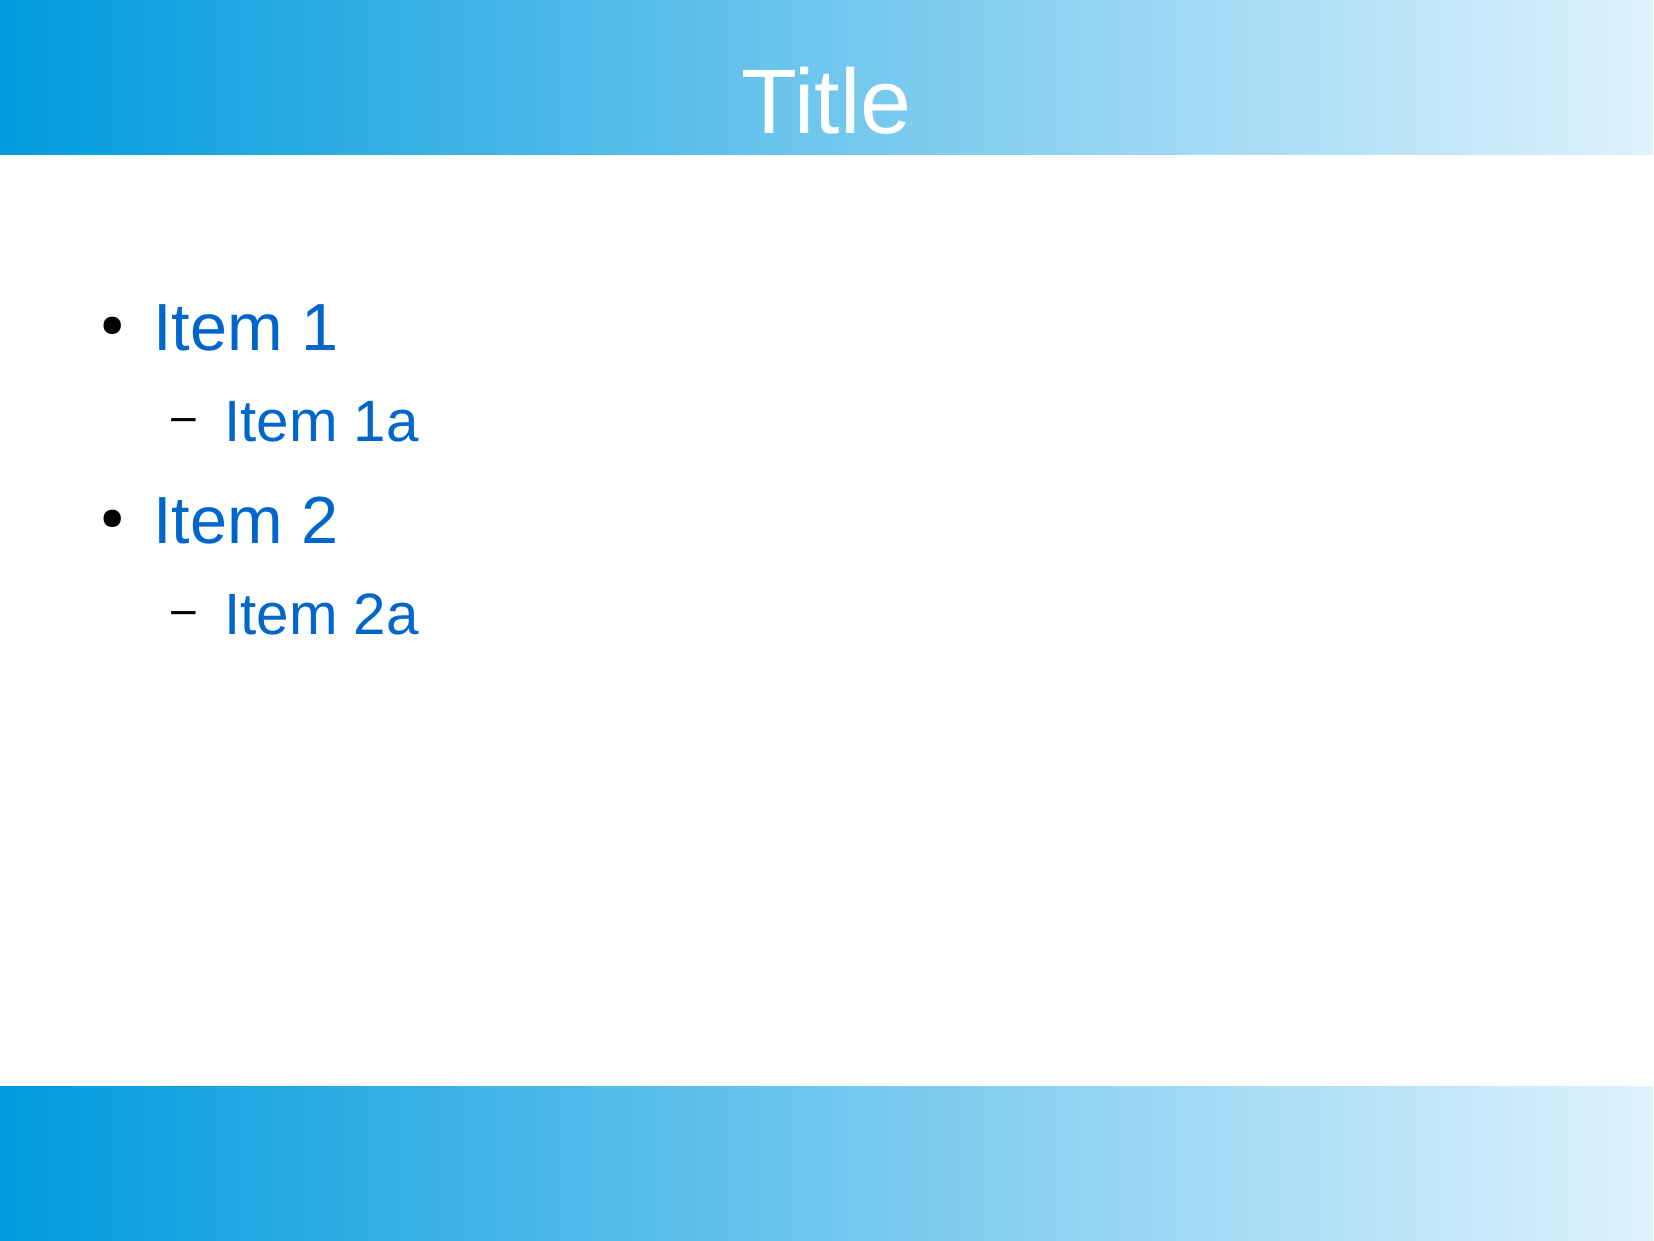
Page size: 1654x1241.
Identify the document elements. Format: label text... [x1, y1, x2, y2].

title Title [82, 49, 1571, 155]
list Item 1 Item 1a Item 2 Item 2a [82, 290, 1571, 1010]
